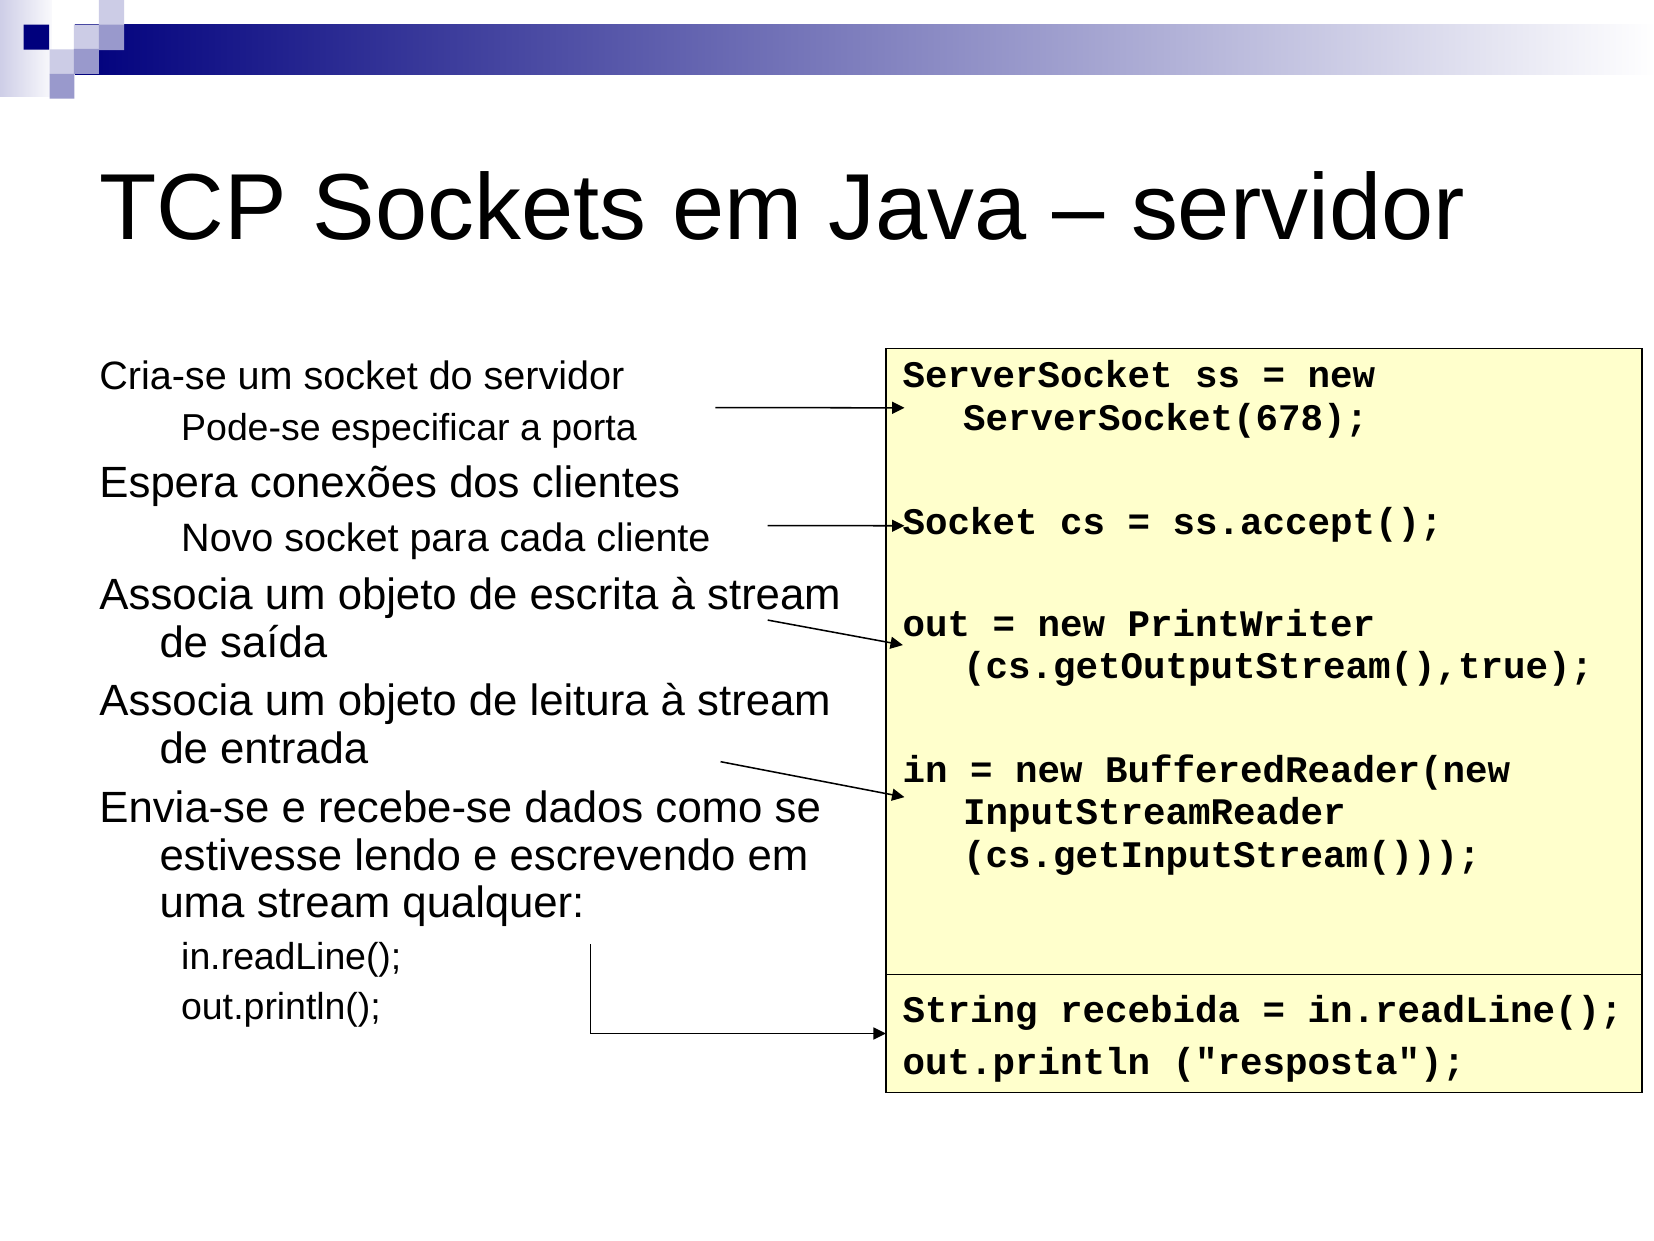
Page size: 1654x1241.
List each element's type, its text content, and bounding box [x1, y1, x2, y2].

title TCP Sockets em Java – servidor [82, 82, 1572, 331]
list Cria-se um socket do servidor Pode-se especificar a porta Espera conexões dos clientes Novo socket para cada cliente Associa um objeto de escrita à stream de saída Associa um objeto de leitura à stream de entrada Envia-se e recebe-se dados como se estivesse lendo e escrevendo em uma stream qualquer: in.readLine(); out.println(); [82, 346, 874, 1176]
text_box ServerSocket ss = new ServerSocket(678); Socket cs = ss.accept(); out = new PrintWriter (cs.getOutputStream(),true); in = new BufferedReader(new InputStreamReader (cs.getInputStream())); String recebida = in.readLine(); out.println ("resposta"); [886, 975, 1642, 1093]
text_box ServerSocket ss = new ServerSocket(678); Socket cs = ss.accept(); out = new PrintWriter (cs.getOutputStream(),true); in = new BufferedReader(new InputStreamReader (cs.getInputStream())); String recebida = in.readLine(); out.println ("resposta"); [886, 348, 1642, 974]
